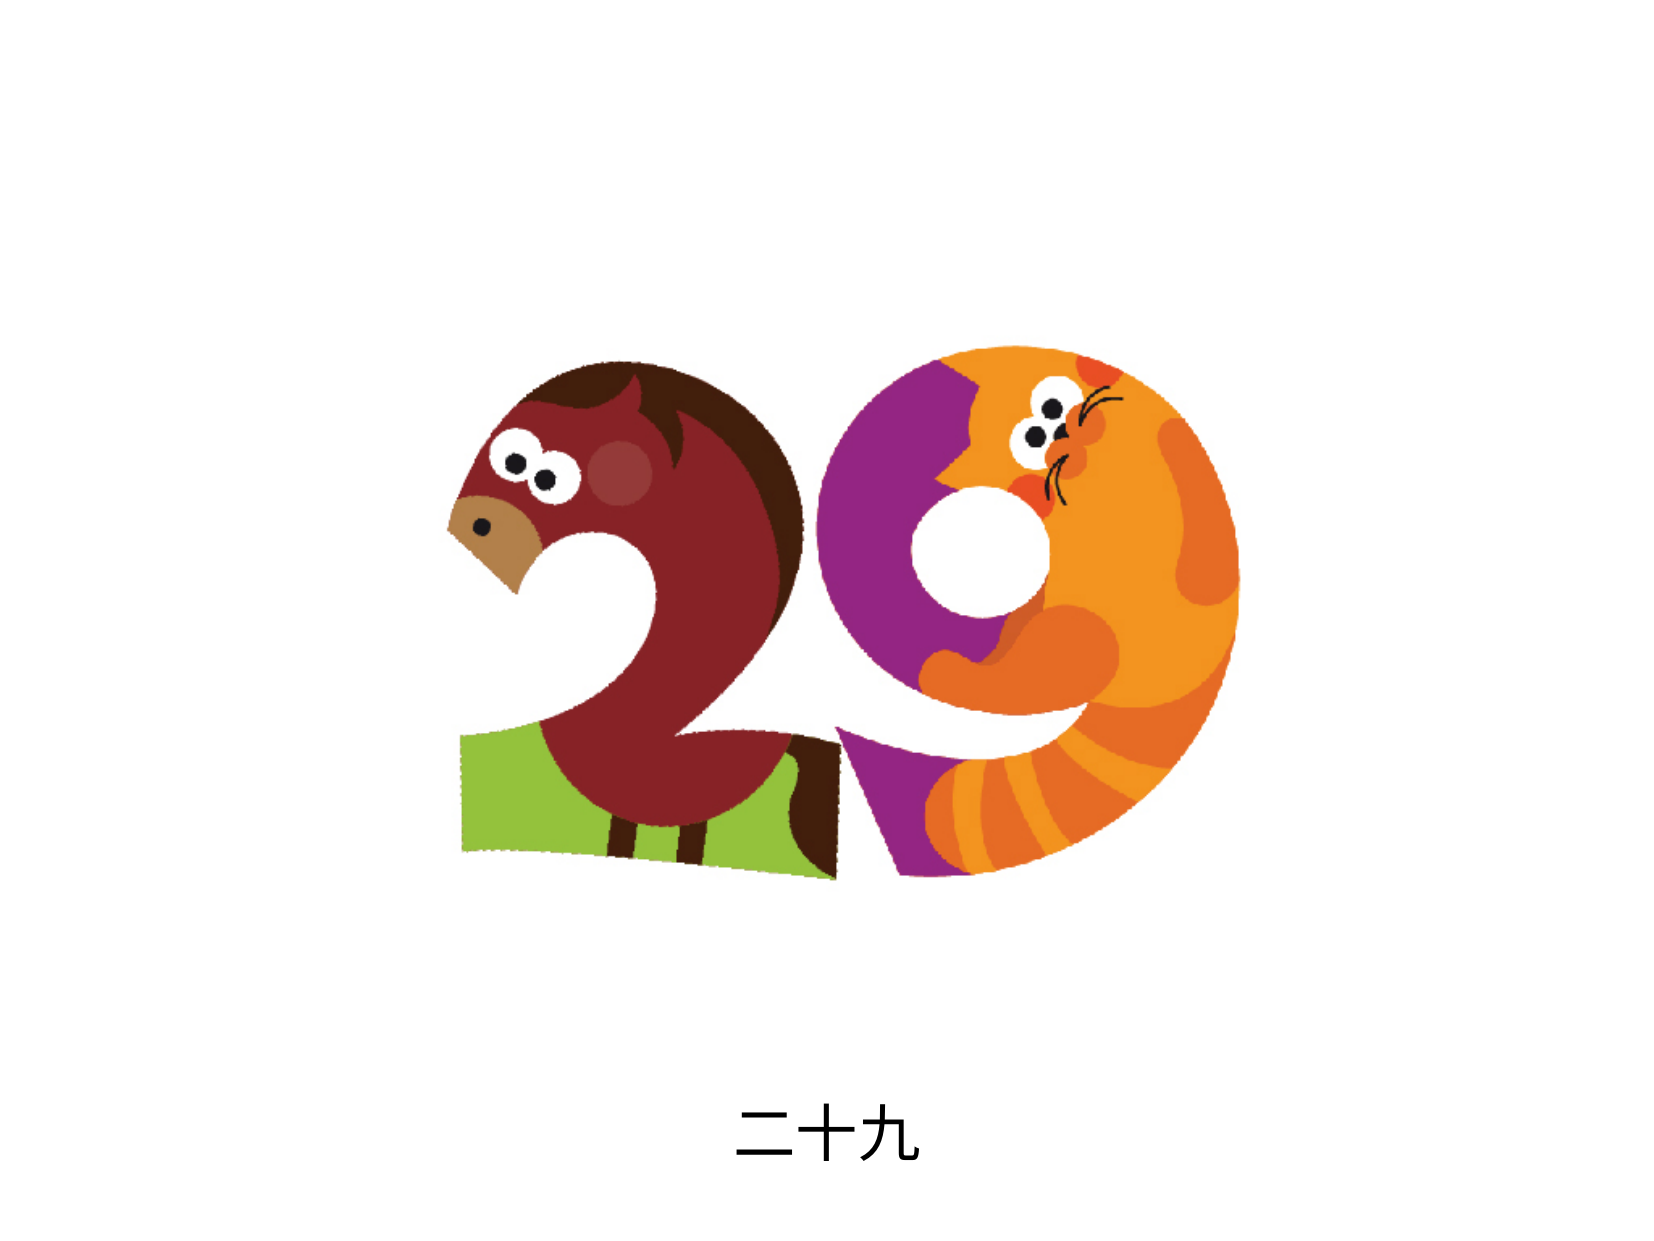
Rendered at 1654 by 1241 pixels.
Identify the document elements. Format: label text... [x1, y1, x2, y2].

title 二十九 [82, 1025, 1571, 1233]
picture [0, 0, 1654, 1241]
